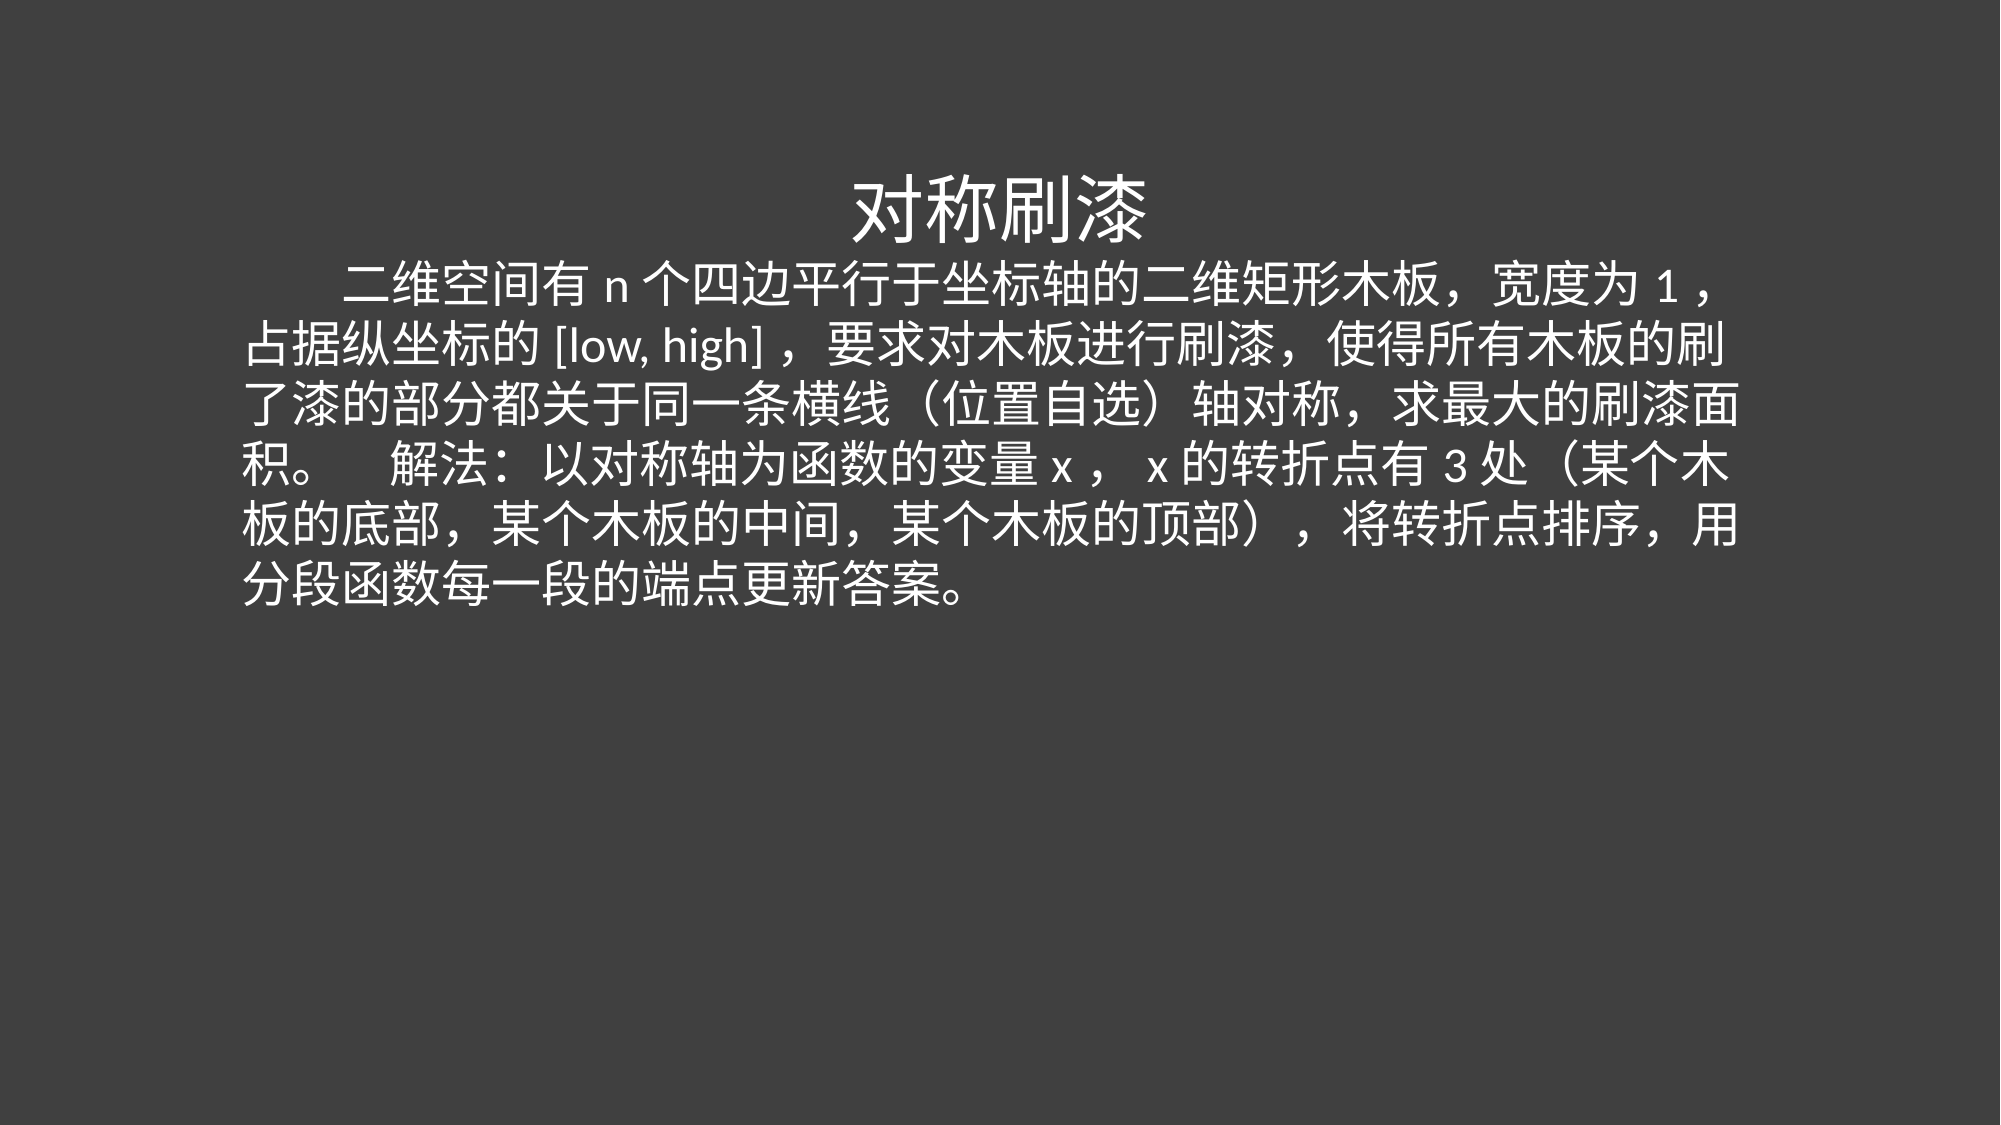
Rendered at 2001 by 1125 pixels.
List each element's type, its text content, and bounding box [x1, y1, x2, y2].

text_box 对称刷漆 二维空间有n个四边平行于坐标轴的二维矩形木板，宽度为1，占据纵坐标的[low, high]，要求对木板进行刷漆，使得所有木板的刷了漆的部分都关于同一条横线（位置自选）轴对称，求最大的刷漆面积。 解法：以对称轴为函数的变量x，x的转折点有3处（某个木板的底部，某个木板的中间，某个木板的顶部），将转折点排序，用分段函数每一段的端点更新答案。 [226, 154, 1773, 620]
